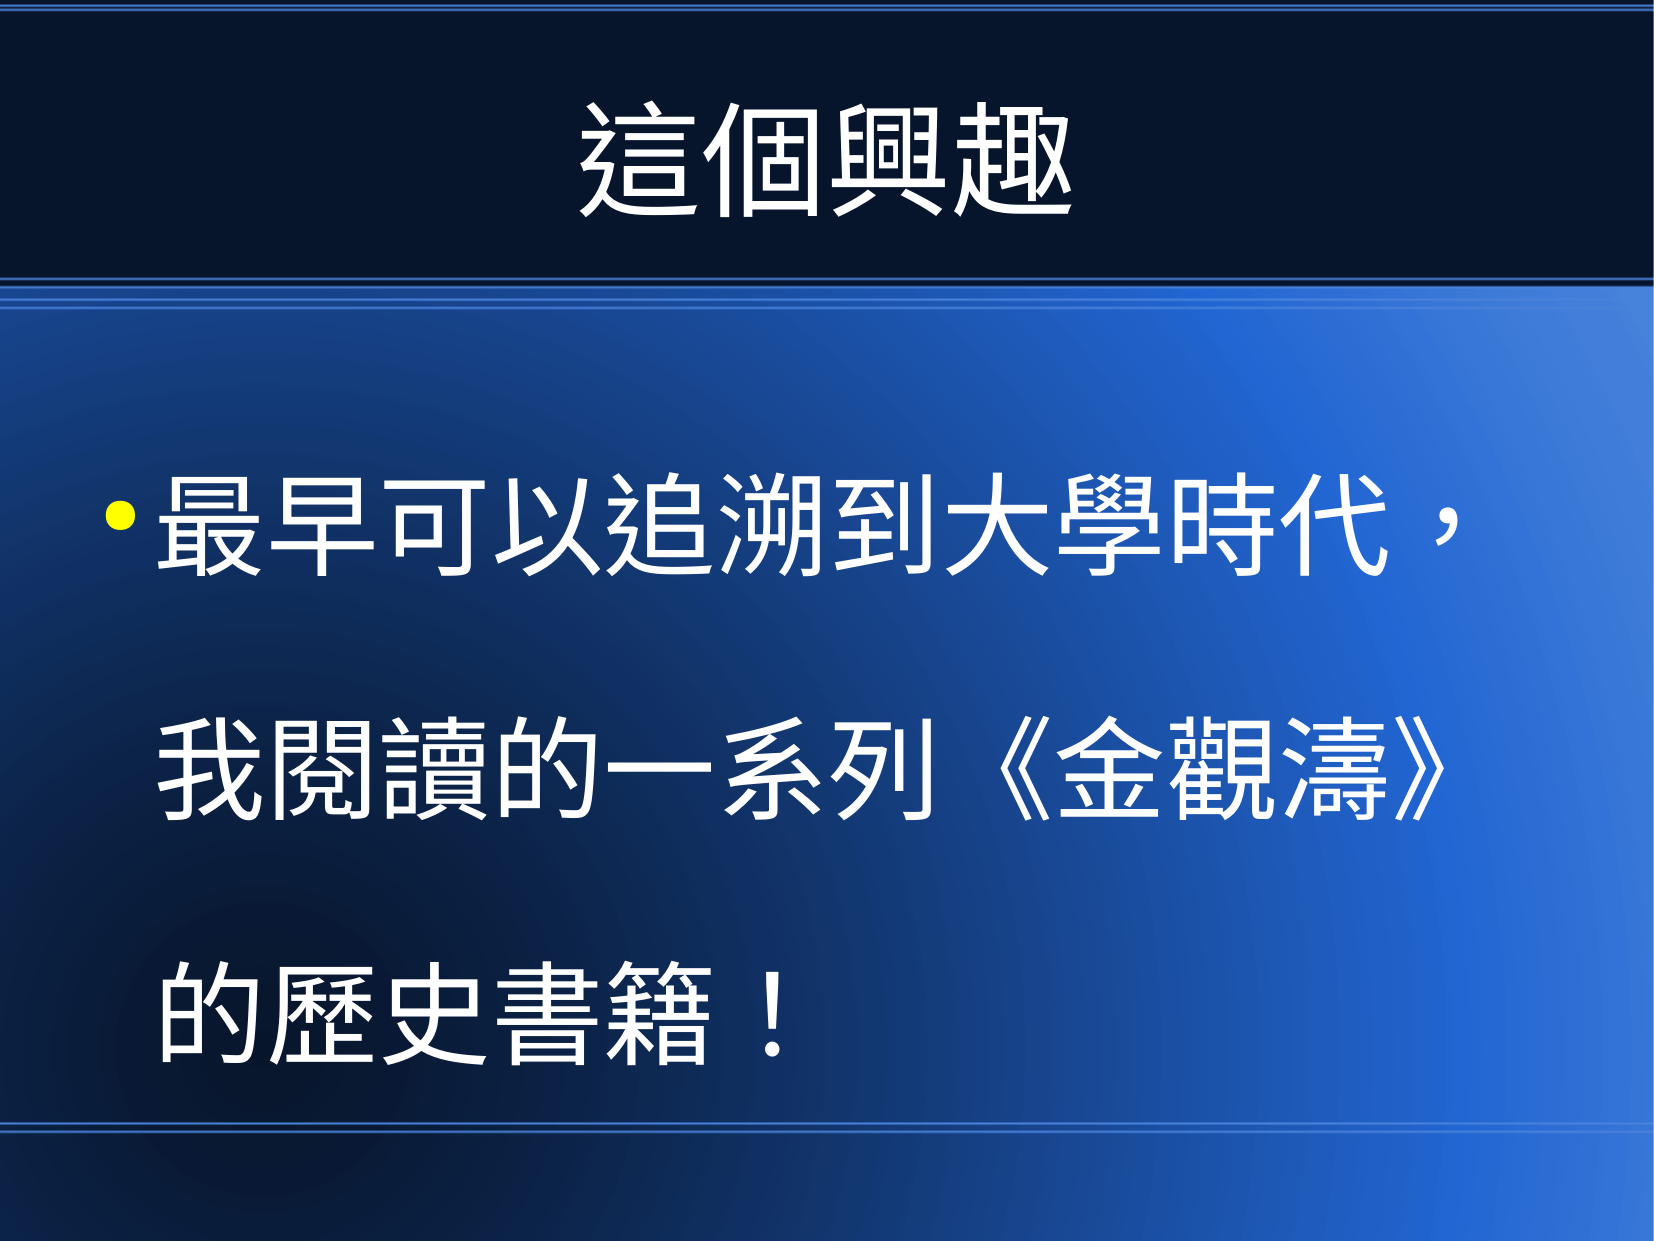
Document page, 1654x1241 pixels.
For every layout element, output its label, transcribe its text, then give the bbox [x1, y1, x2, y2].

title 這個興趣 [82, 49, 1571, 257]
picture [0, 0, 1654, 1241]
list 最早可以追溯到大學時代，我閱讀的一系列《金觀濤》的歷史書籍！ [82, 355, 1571, 1241]
